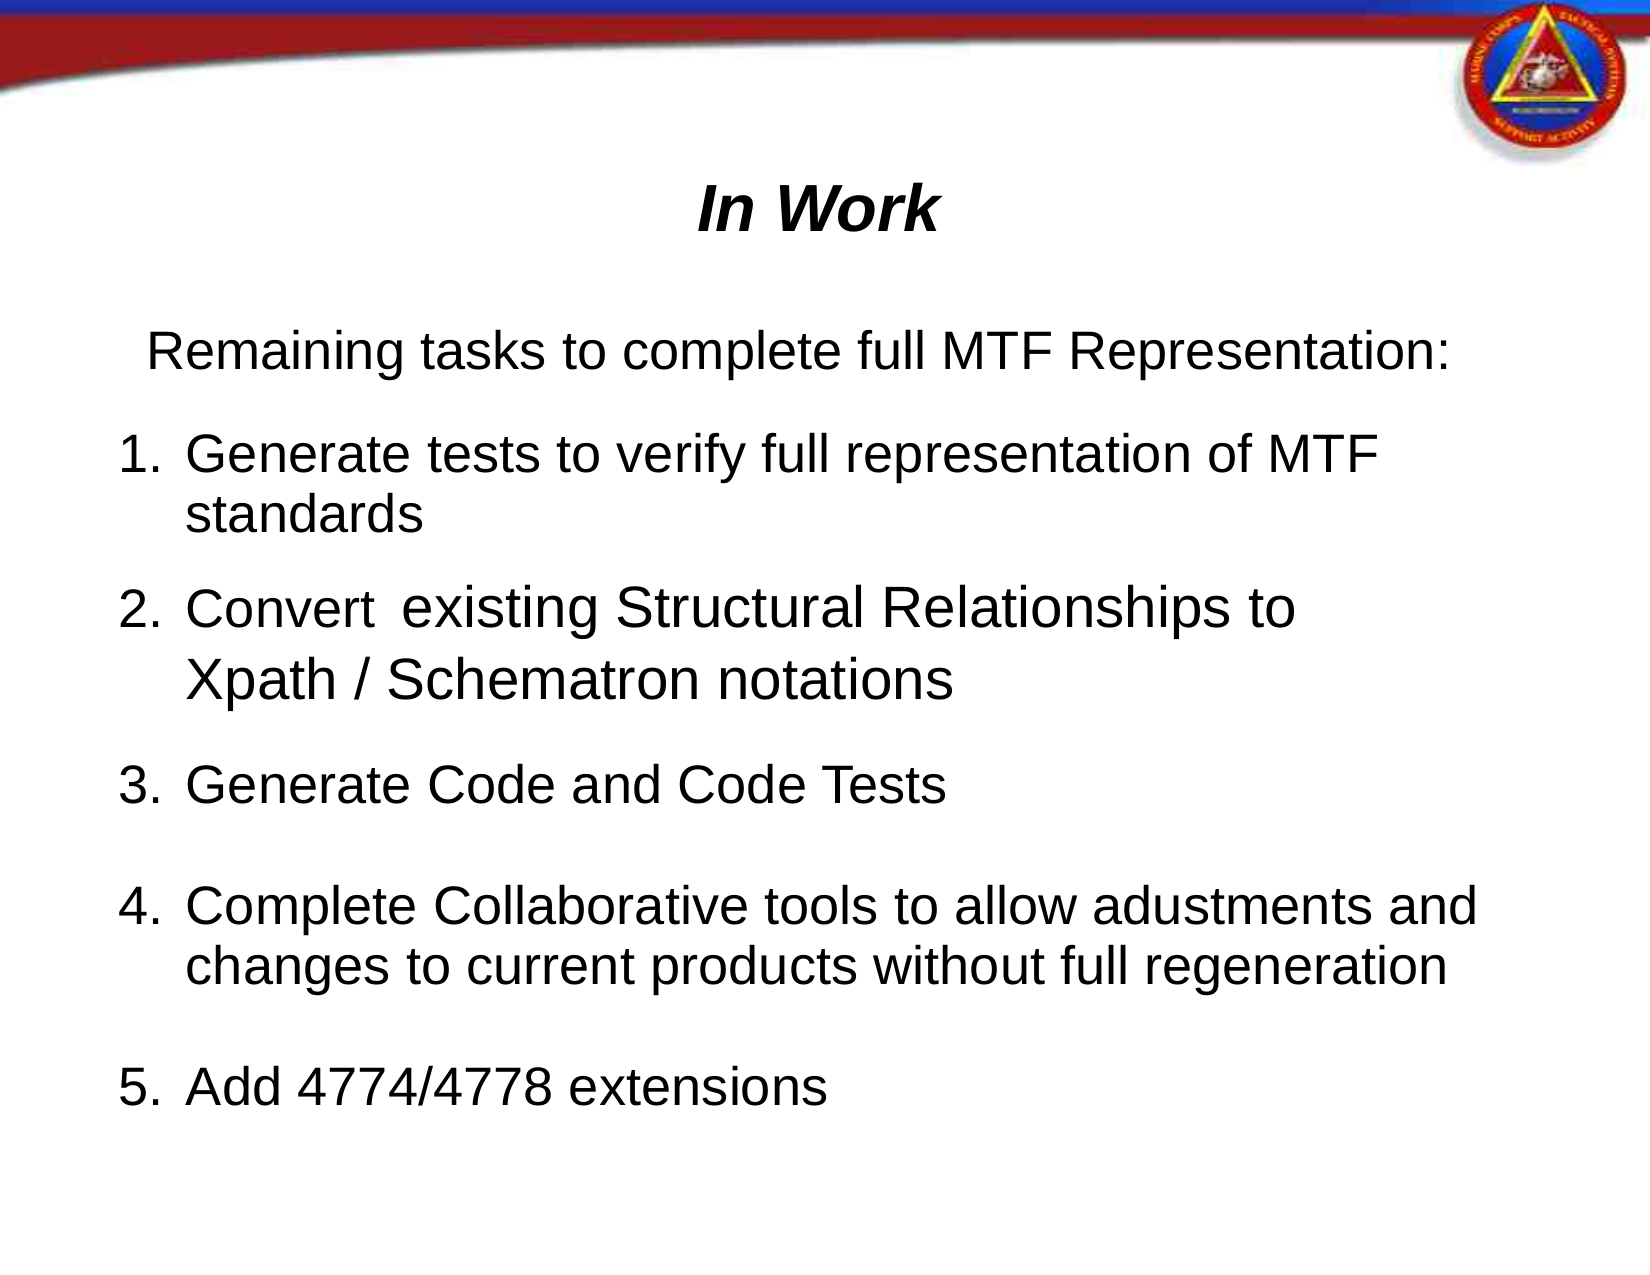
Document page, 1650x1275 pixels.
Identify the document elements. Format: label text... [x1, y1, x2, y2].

text_box Remaining tasks to complete full MTF Representation: Generate tests to verify full representation of MTF standards Convert existing Structural Relationships to Xpath / Schematron notations Generate Code and Code Tests Complete Collaborative tools to allow adustments and changes to current products without full regeneration Add 4774/4778 extensions [103, 313, 1499, 1086]
text_box In Work [103, 163, 1535, 241]
picture [0, 0, 1650, 175]
